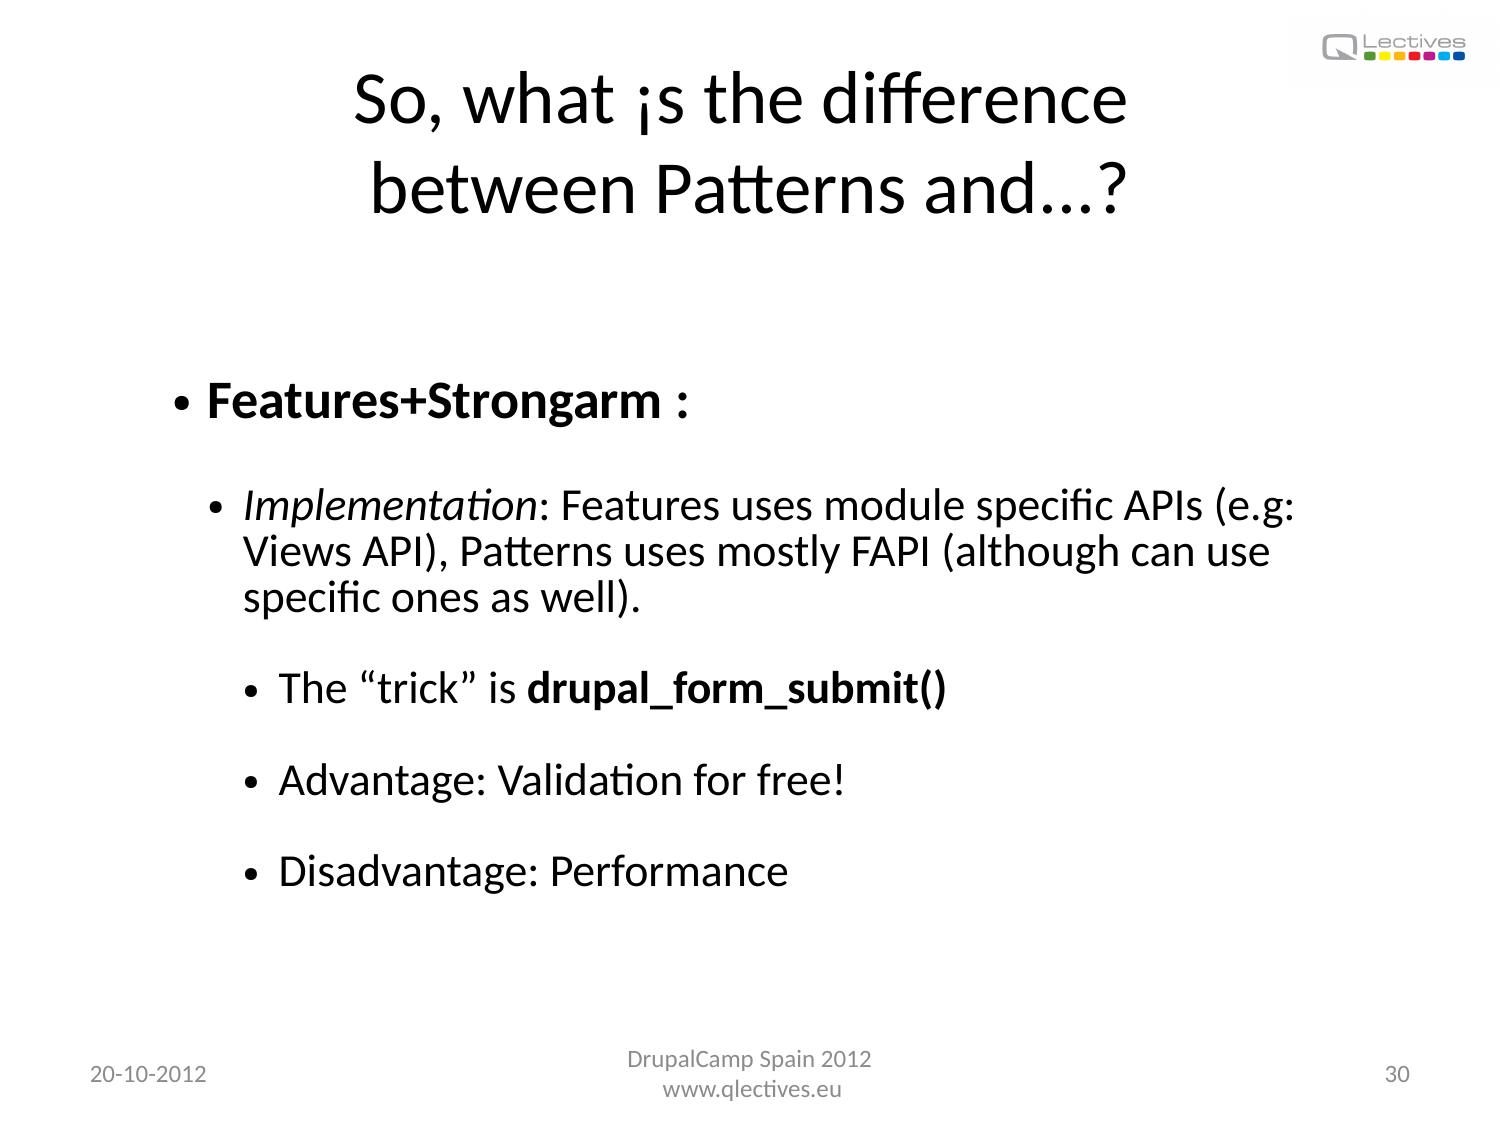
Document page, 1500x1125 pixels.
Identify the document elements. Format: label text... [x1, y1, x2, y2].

text_box 20-10-2012 [74, 1042, 425, 1103]
text_box Features+Strongarm : Implementation: Features uses module specific APIs (e.g: Views API), Patterns uses mostly FAPI (although can use specific ones as well). The “trick” is drupal_form_submit() Advantage: Validation for free! Disadvantage: Performance [157, 370, 1357, 1044]
text_box So, what ¡s the difference between Patterns and...? [75, 45, 1425, 233]
picture [1288, 9, 1500, 90]
text_box DrupalCamp Spain 2012 www.qlectives.eu [512, 1044, 988, 1103]
text_box <number> [1074, 1042, 1425, 1103]
